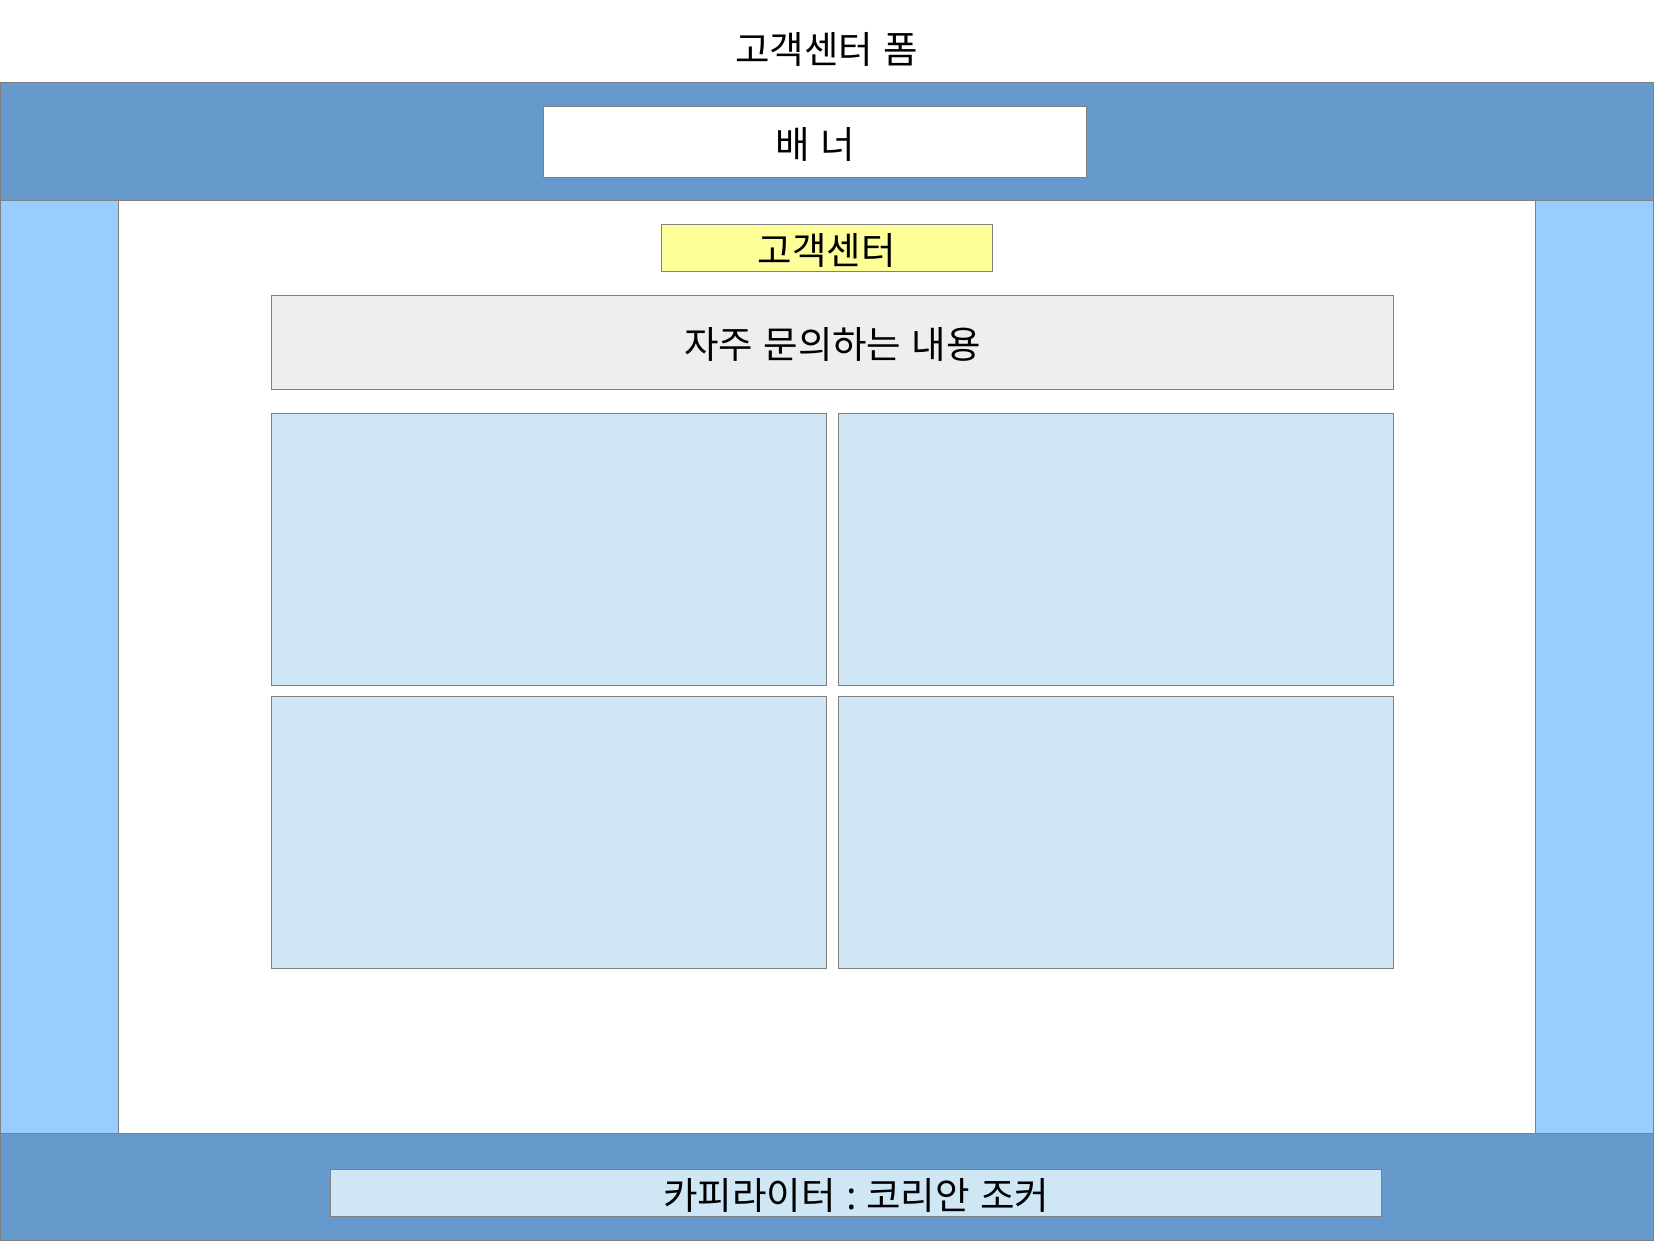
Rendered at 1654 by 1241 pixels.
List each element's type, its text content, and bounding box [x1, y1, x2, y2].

text_box 자주 문의하는 내용 [271, 295, 1394, 390]
text_box 배 너 [543, 106, 1087, 178]
text_box 고객센터 폼 [602, 13, 1052, 71]
text_box 고객센터 [661, 224, 993, 272]
text_box [0, 82, 1654, 1241]
text_box 카피라이터 : 코리안 조커 [330, 1169, 1382, 1217]
